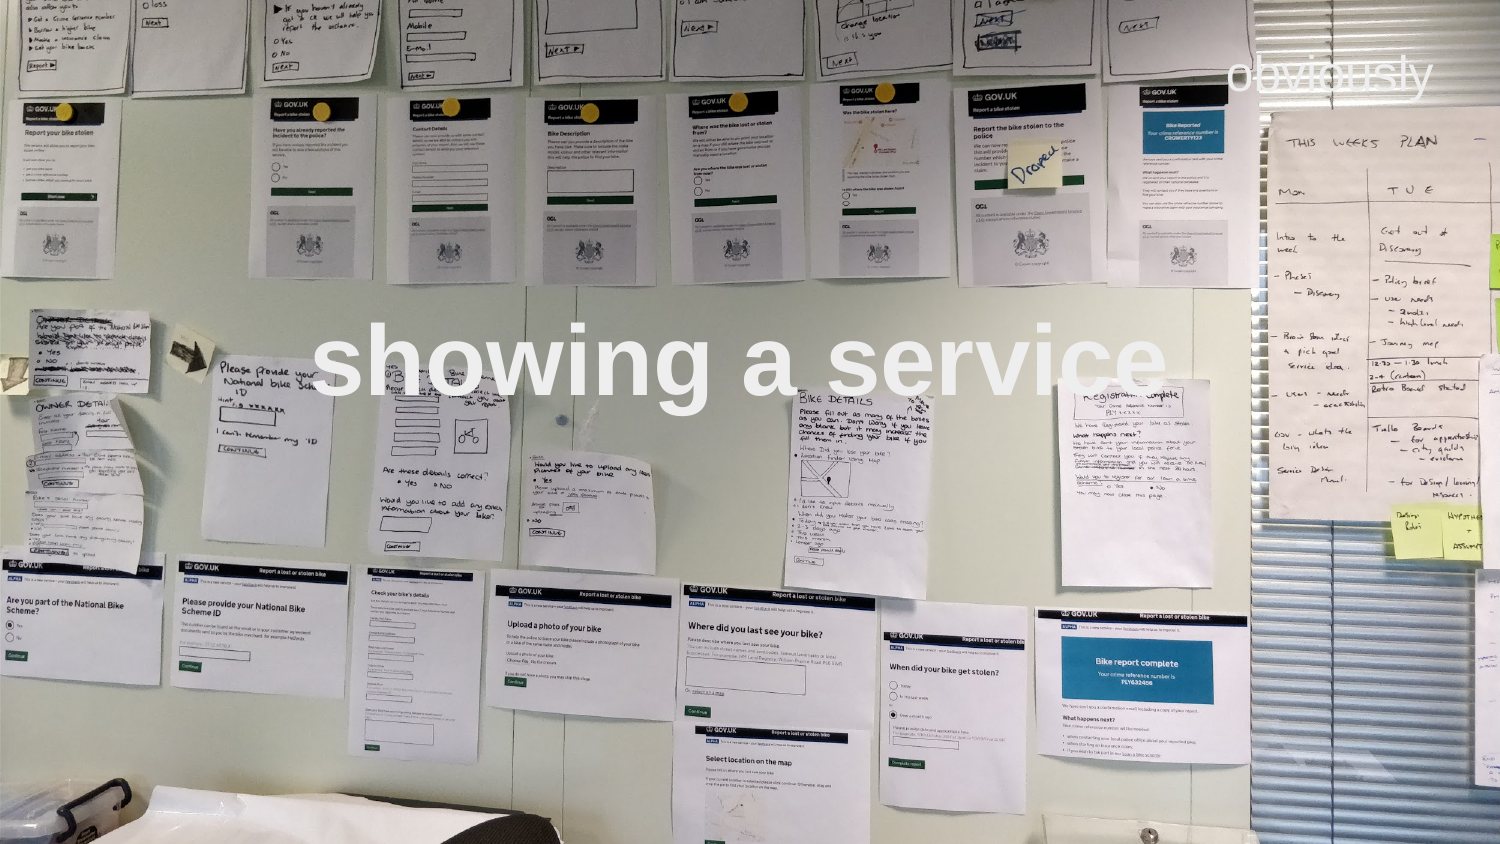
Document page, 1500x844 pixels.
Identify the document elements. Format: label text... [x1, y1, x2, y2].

picture [0, 0, 1500, 844]
title showing a service [40, 244, 1439, 467]
list obviously [51, 26, 1449, 200]
